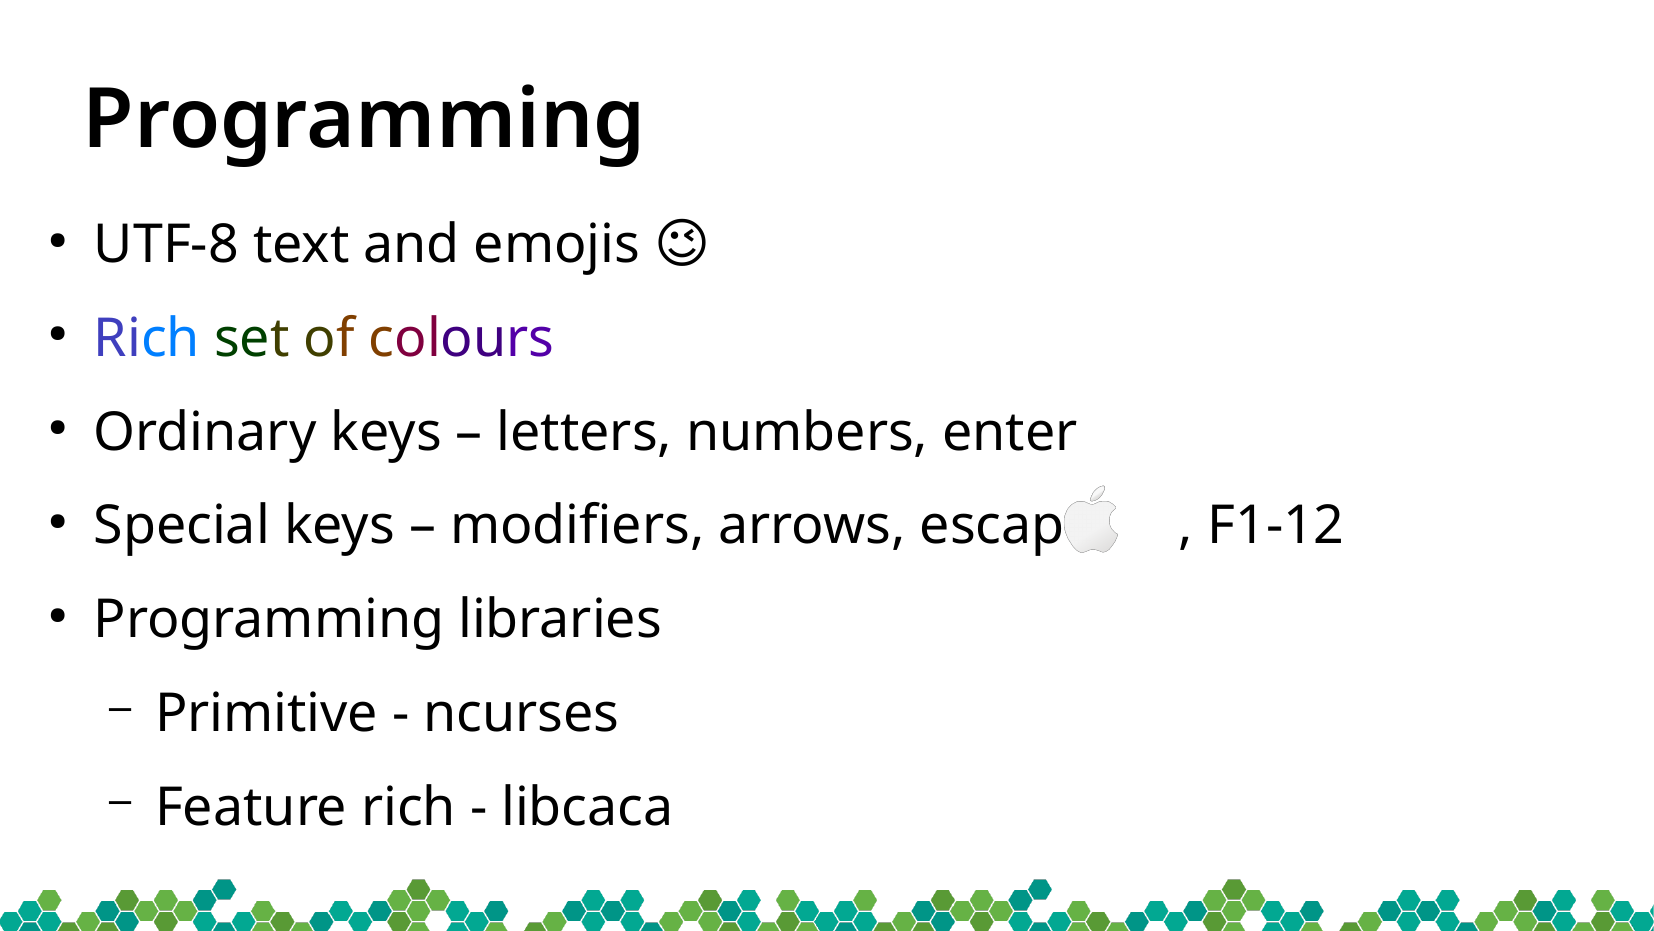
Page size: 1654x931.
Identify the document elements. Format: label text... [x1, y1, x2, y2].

list UTF-8 text and emojis 😉 Rich set of colours Ordinary keys – letters, numbers, enter Special keys – modifiers, arrows, escape , F1-12 Programming libraries Primitive - ncurses Feature rich - libcaca [33, 204, 1623, 842]
picture [0, 871, 1654, 931]
title Programming [82, 37, 1571, 193]
picture [1057, 485, 1125, 553]
